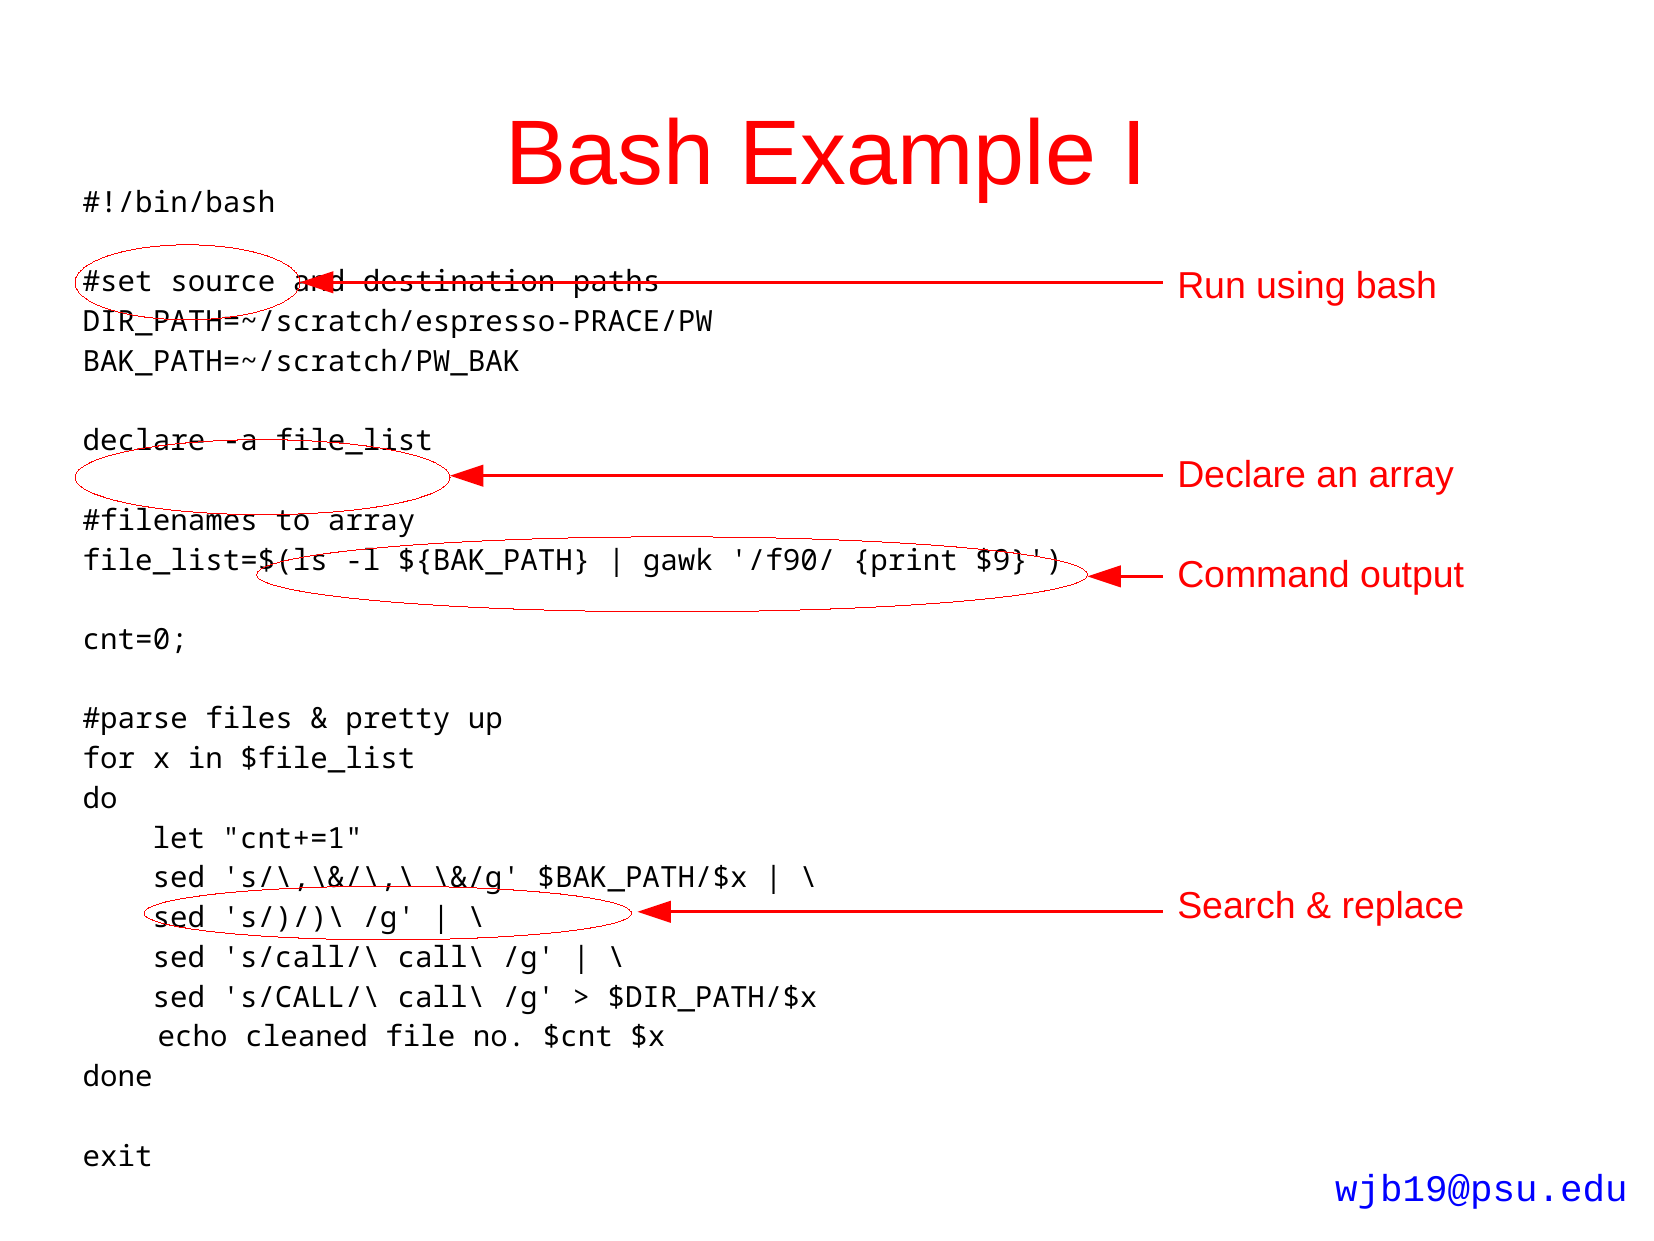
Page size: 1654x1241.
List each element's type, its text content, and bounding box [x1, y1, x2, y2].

text_box Search & replace [1162, 877, 1480, 934]
subtitle #!/bin/bash #set source and destination paths DIR_PATH=~/scratch/espresso-PRACE/PW BAK_PATH=~/scratch/PW_BAK declare -a file_list #filenames to array file_list=$(ls -l ${BAK_PATH} | gawk '/f90/ {print $9}') cnt=0; #parse files & pretty up for x in $file_list do let "cnt+=1" sed 's/\,\&/\,\ \&/g' $BAK_PATH/$x | \ sed 's/)/)\ /g' | \ sed 's/call/\ call\ /g' | \ sed 's/CALL/\ call\ /g' > $DIR_PATH/$x echo cleaned file no. $cnt $x done exit [82, 221, 1576, 1200]
text_box Declare an array [1162, 445, 1469, 503]
text_box wjb19@psu.edu [1320, 1162, 1643, 1220]
text_box Command output [1162, 546, 1480, 604]
title Bash Example I [82, 49, 1571, 221]
text_box Run using bash [1162, 257, 1452, 314]
